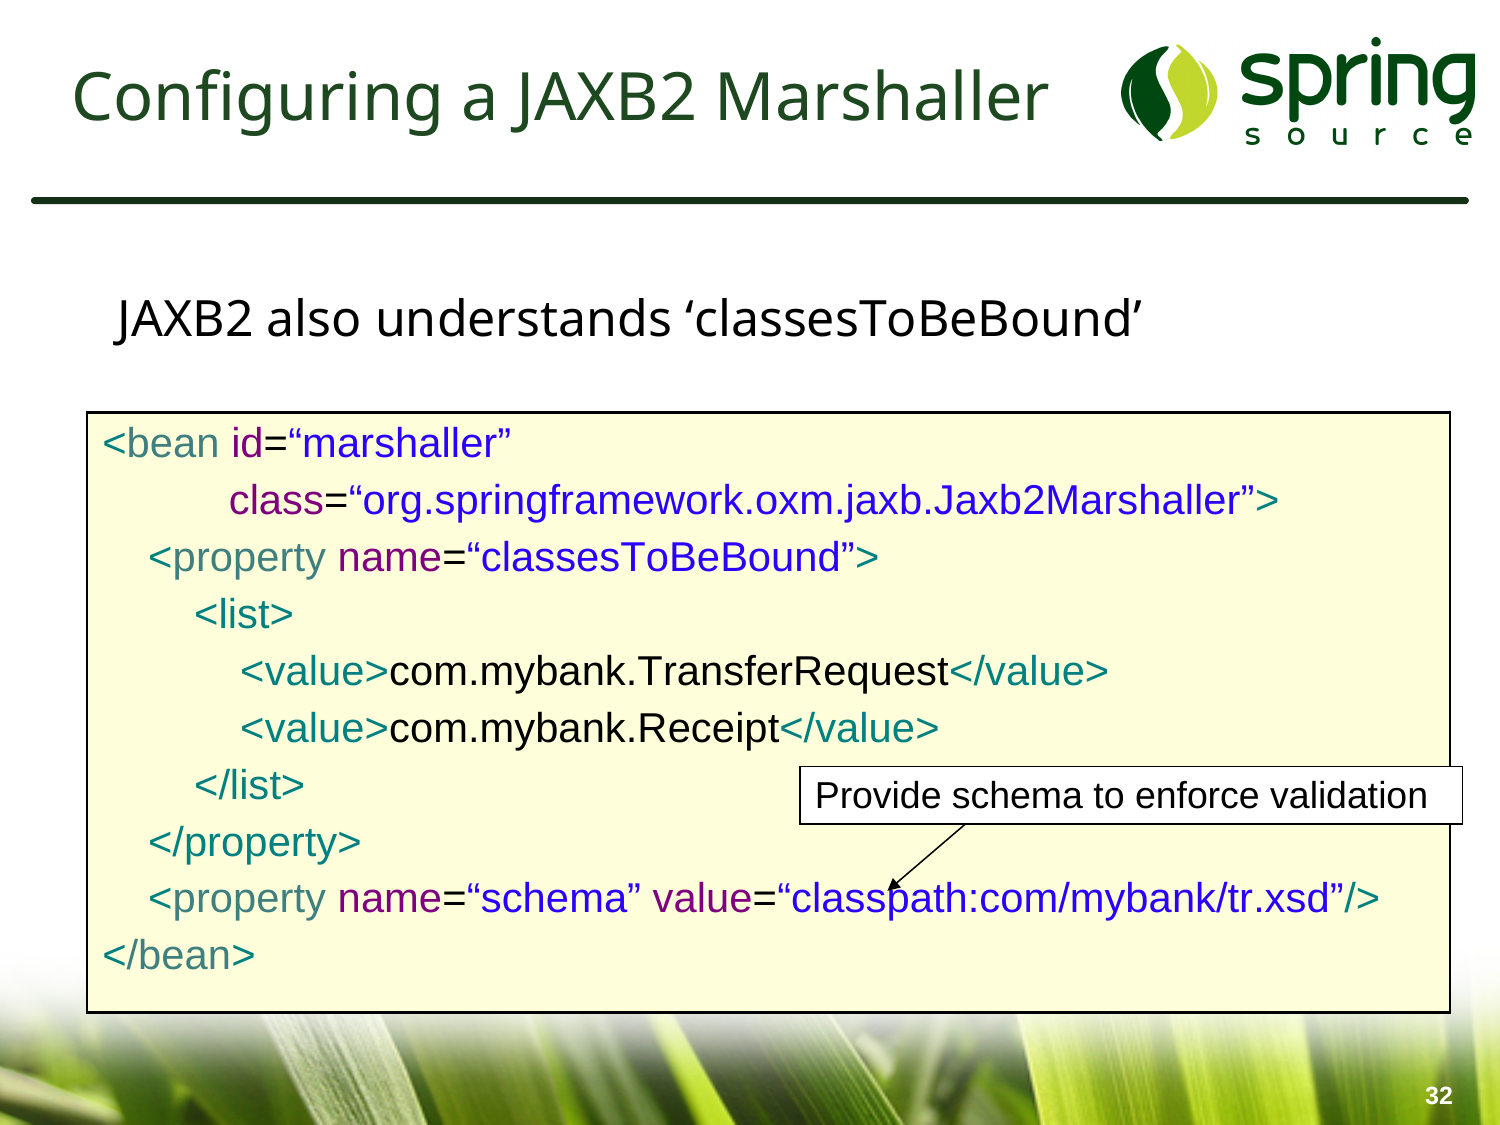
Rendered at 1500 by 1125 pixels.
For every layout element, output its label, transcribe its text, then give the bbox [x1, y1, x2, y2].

title Configuring a JAXB2 Marshaller [56, 5, 1089, 184]
list JAXB2 also understands ‘classesToBeBound’ [103, 275, 1394, 412]
text_box <bean id=“marshaller” class=“org.springframework.oxm.jaxb.Jaxb2Marshaller”> <property name=“classesToBeBound”> <list> <value>com.mybank.TransferRequest</value> <value>com.mybank.Receipt</value> </list> </property> <property name=“schema” value=“classpath:com/mybank/tr.xsd”/> </bean> [87, 412, 1450, 1013]
picture [0, 944, 1500, 1125]
text_box Provide schema to enforce validation [800, 766, 1463, 825]
picture [1121, 37, 1475, 145]
